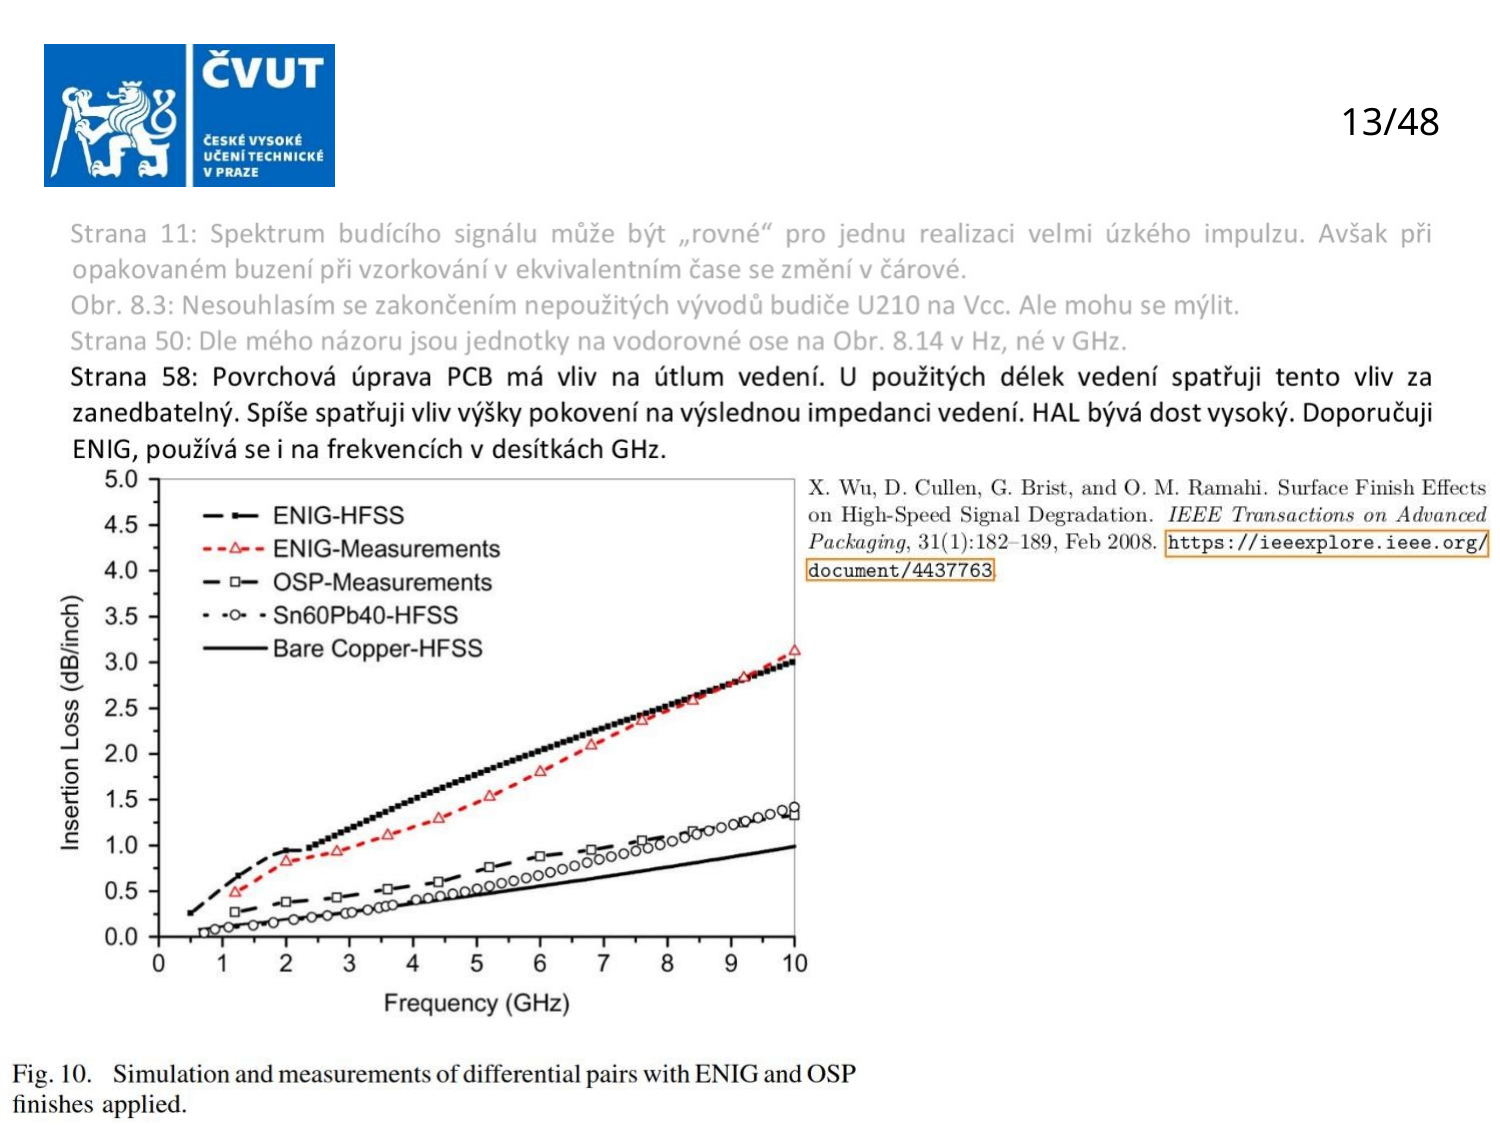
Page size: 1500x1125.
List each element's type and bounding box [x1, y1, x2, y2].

text_box [15, 216, 1486, 361]
picture [44, 44, 335, 187]
picture [0, 361, 1500, 1124]
